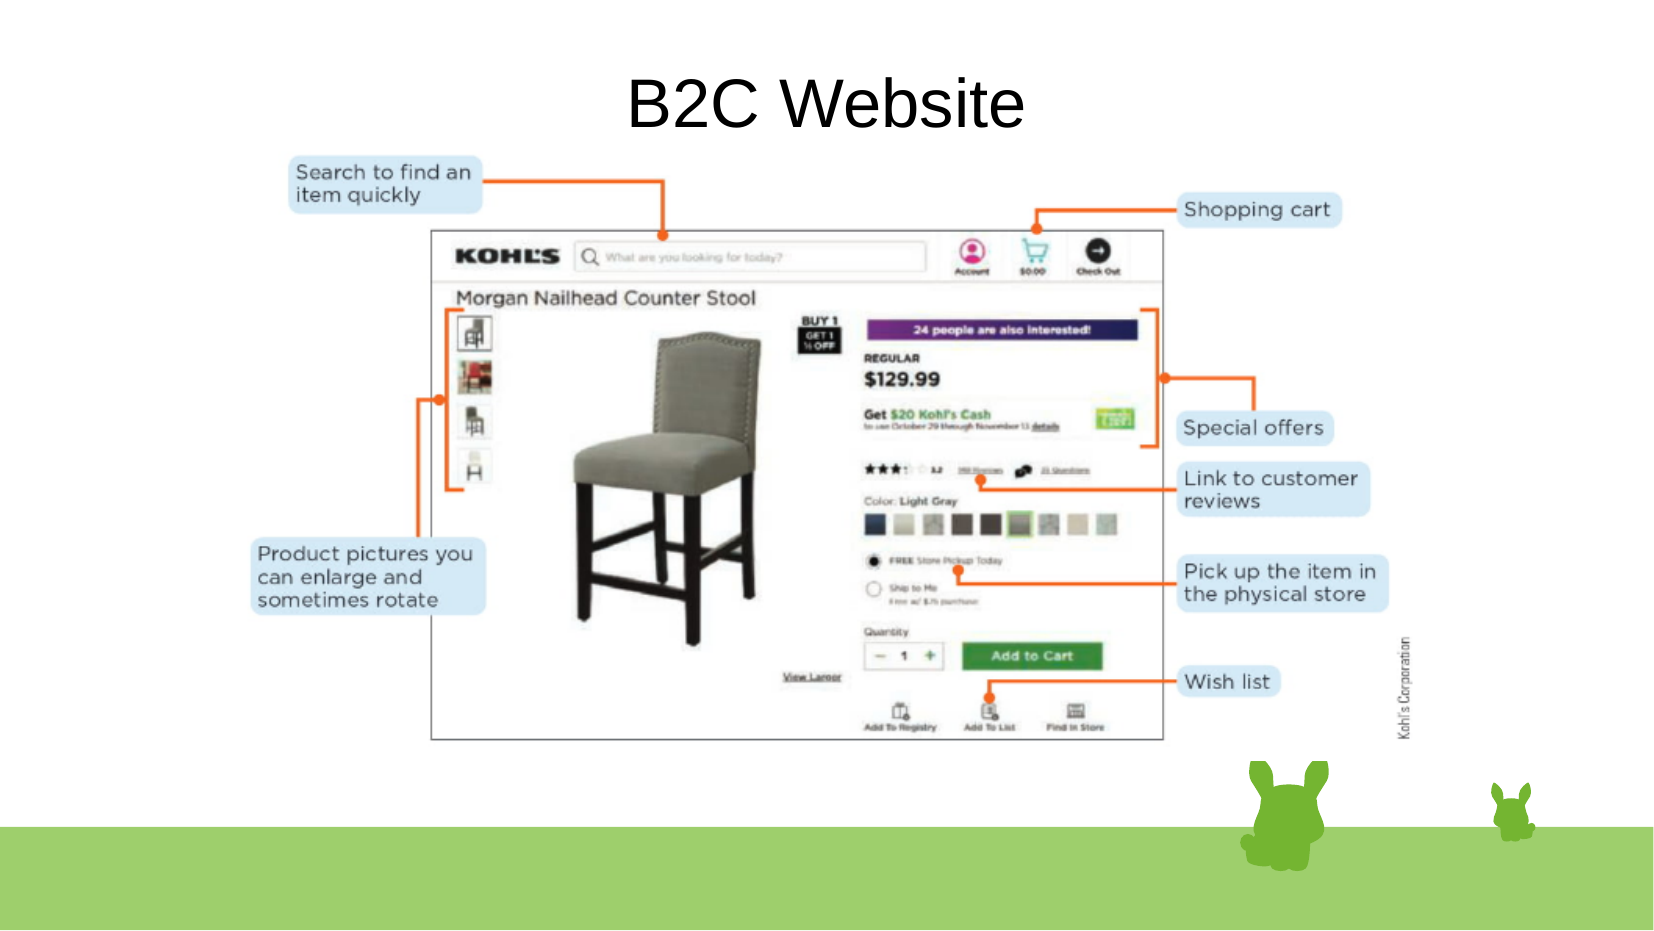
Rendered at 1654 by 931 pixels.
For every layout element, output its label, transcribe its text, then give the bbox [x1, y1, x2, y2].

picture [240, 149, 1419, 761]
title B2C Website [88, 29, 1565, 178]
